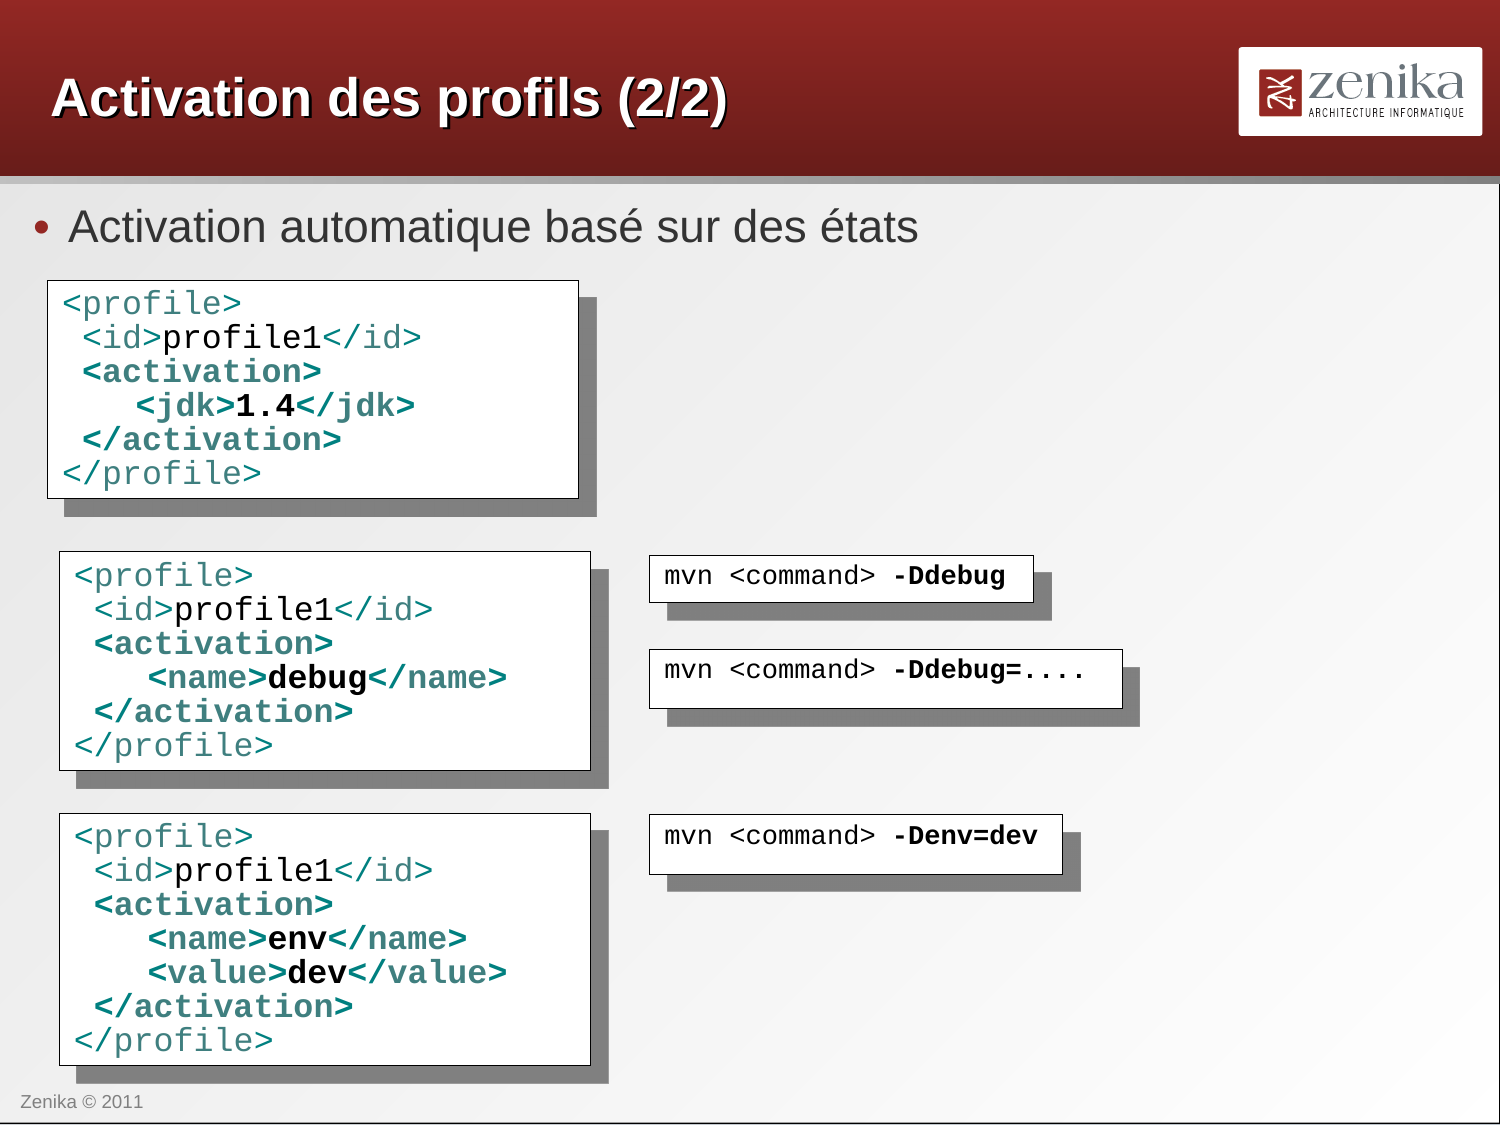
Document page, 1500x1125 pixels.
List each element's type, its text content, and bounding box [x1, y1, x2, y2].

text_box mvn <command> -Denv=dev [649, 814, 1063, 875]
text_box mvn <command> -Ddebug [649, 555, 1034, 603]
picture [1257, 58, 1464, 125]
text_box <profile> <id>profile1</id> <activation> <jdk>1.4</jdk> </activation> </profile> [47, 280, 579, 497]
text_box <profile> <id>profile1</id> <activation> <name>debug</name> </activation> </profile> [59, 551, 591, 768]
text_box mvn <command> -Ddebug=.... [649, 649, 1123, 709]
text_box <profile> <id>profile1</id> <activation> <name>env</name> <value>dev</value> </activation> </profile> [59, 813, 591, 1063]
list Activation automatique basé sur des états [33, 200, 1418, 290]
title Activation des profils (2/2) [50, 15, 1206, 180]
